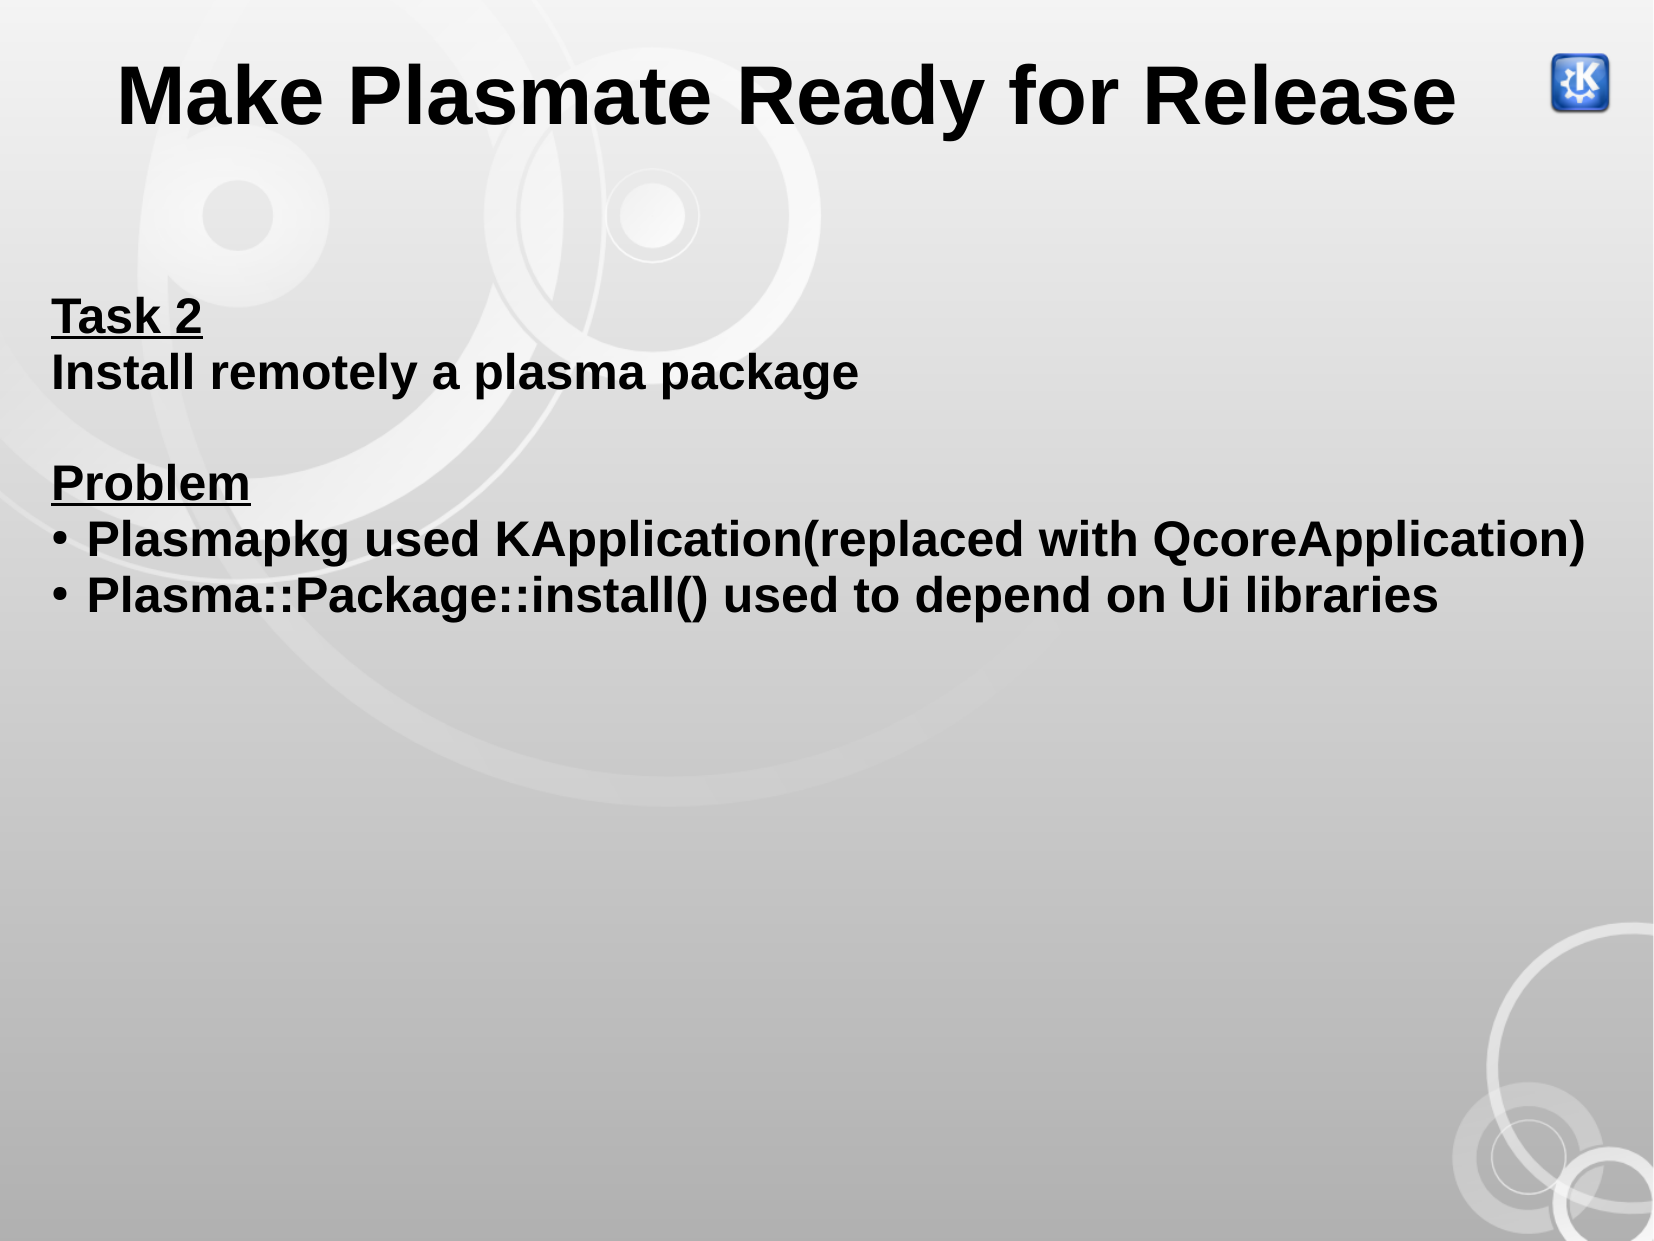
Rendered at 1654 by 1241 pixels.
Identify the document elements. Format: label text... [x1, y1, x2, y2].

picture [0, 0, 1654, 1241]
text_box Make Plasmate Ready for Release [15, 41, 1561, 150]
text_box Task 2 Install remotely a plasma package Problem Plasmapkg used KApplication(replaced with QcoreApplication) Plasma::Package::install() used to depend on Ui libraries [36, 225, 1642, 886]
